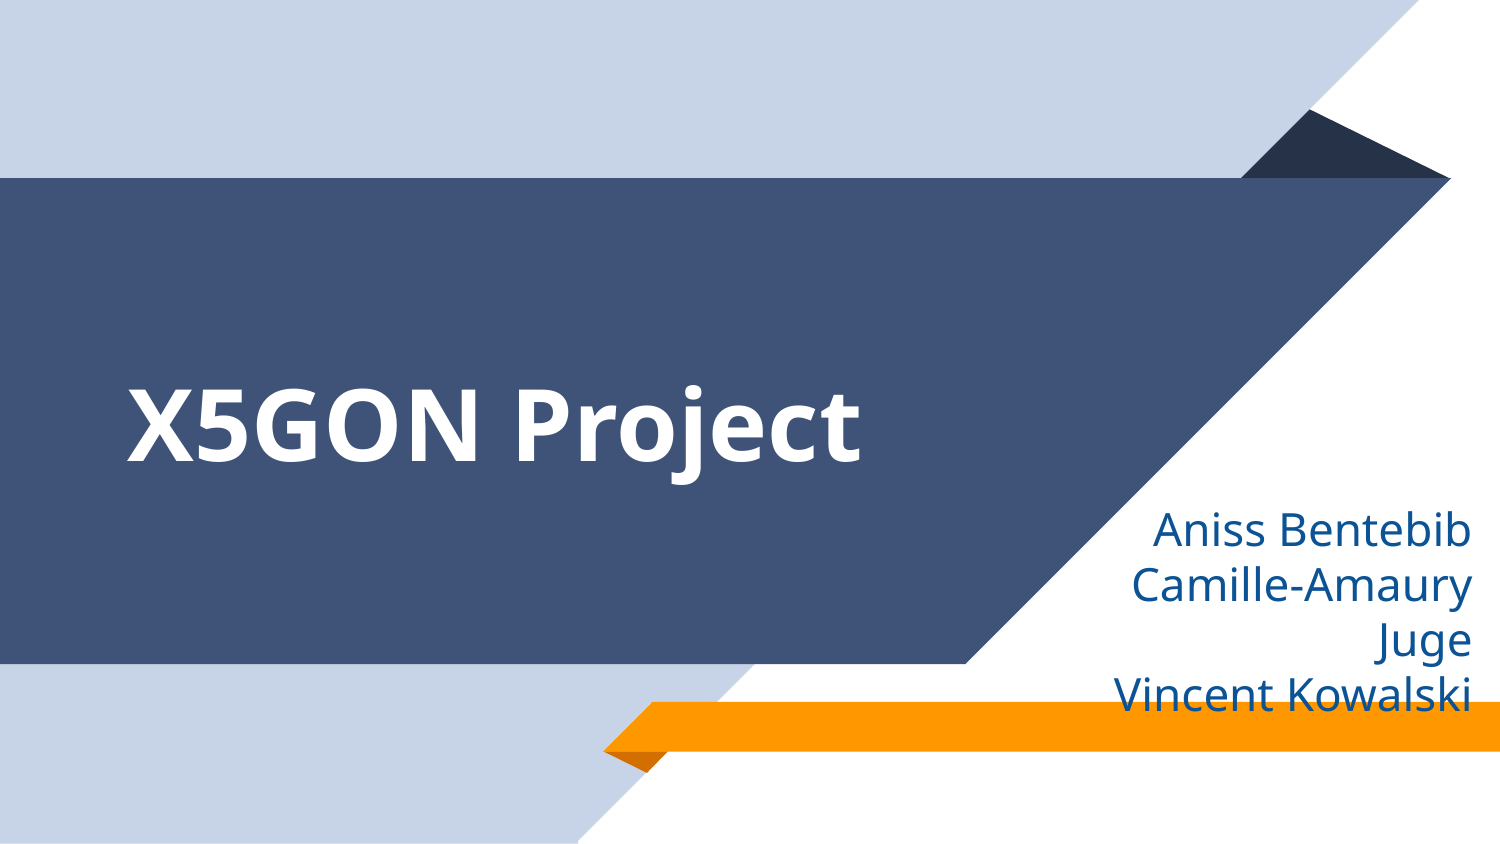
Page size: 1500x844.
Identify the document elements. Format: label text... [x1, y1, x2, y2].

title X5GON Project [112, 178, 994, 665]
text_box Aniss Bentebib Camille-Amaury Juge Vincent Kowalski [1048, 486, 1488, 617]
